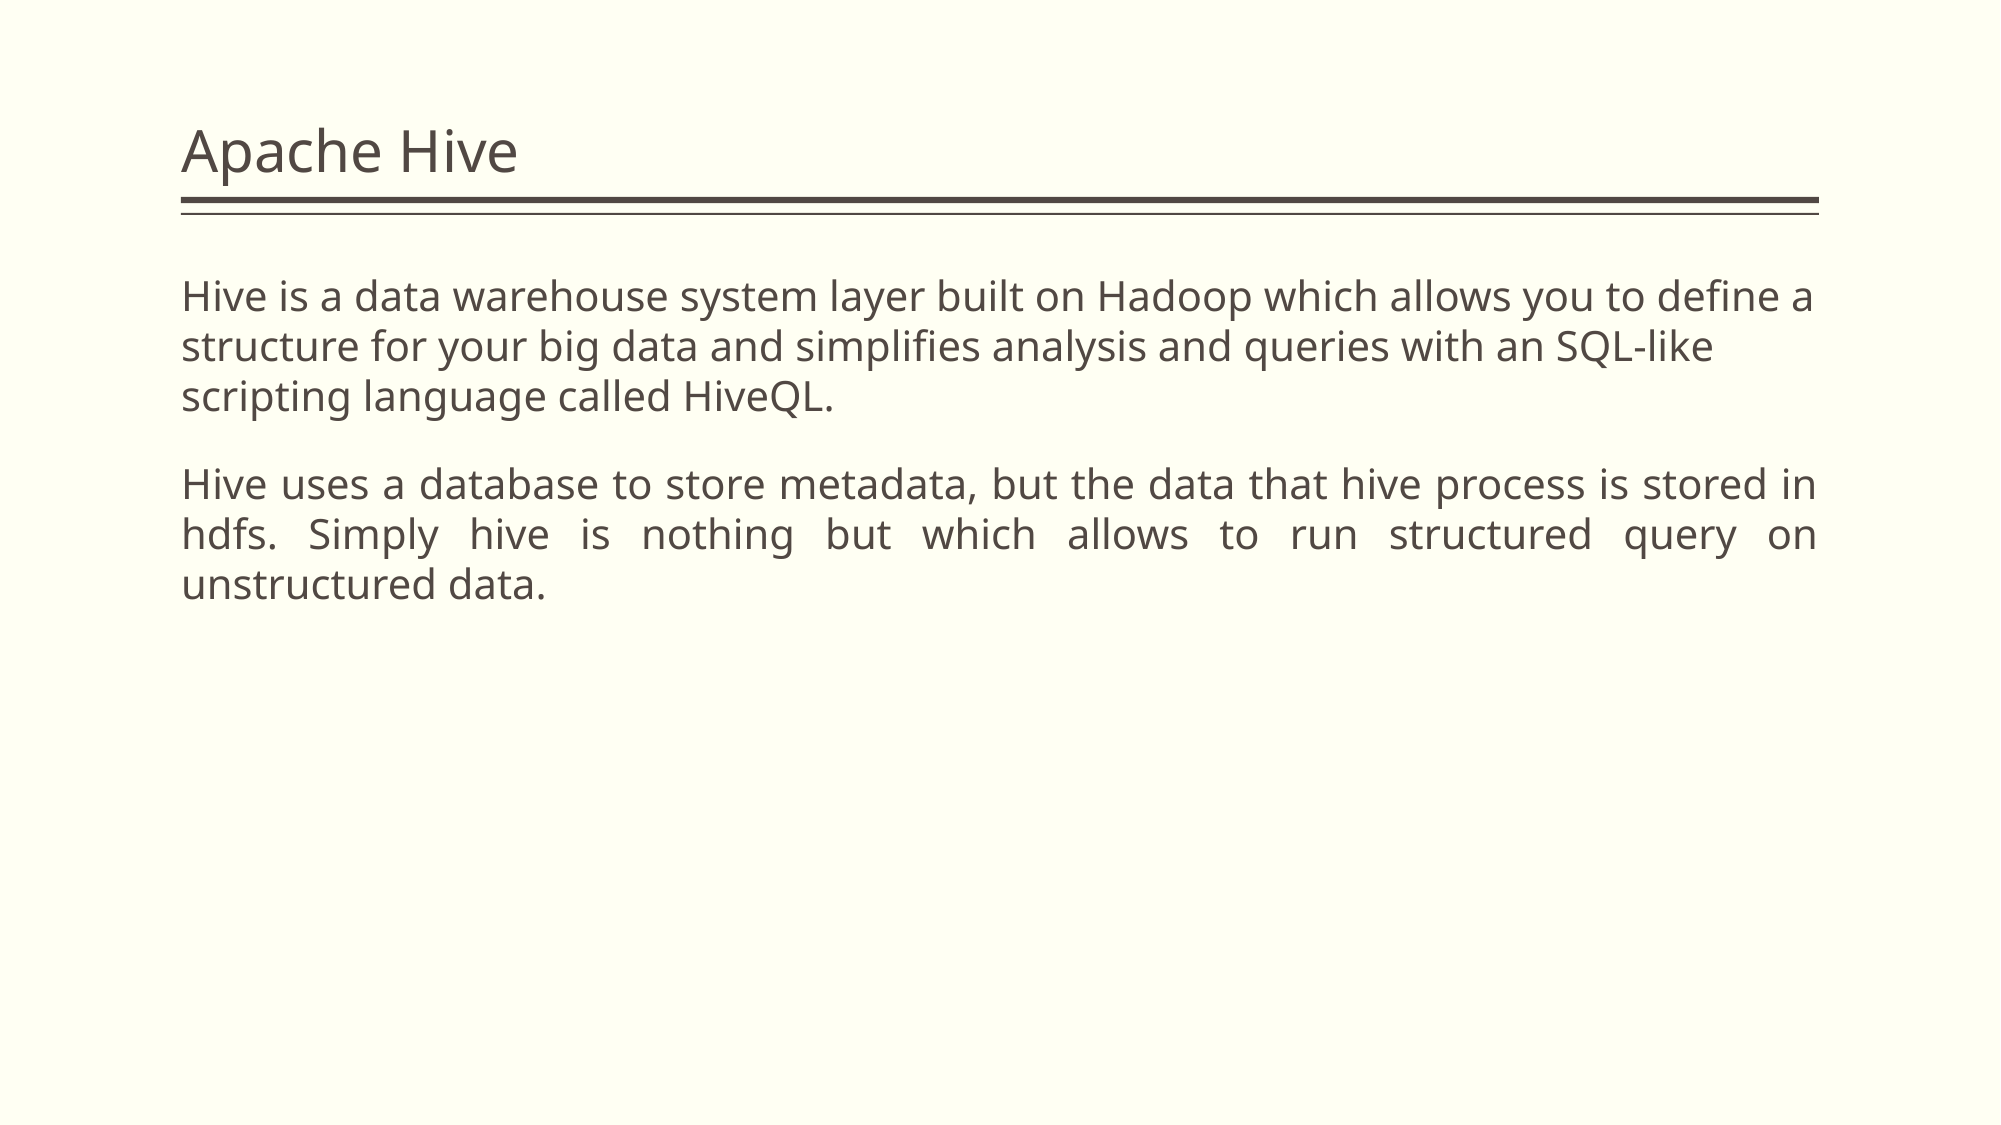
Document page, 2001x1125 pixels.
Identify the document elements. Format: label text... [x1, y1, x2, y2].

title Apache Hive [181, 12, 1819, 193]
list Hive is a data warehouse system layer built on Hadoop which allows you to define a structure for your big data and simplifies analysis and queries with an SQL-like scripting language called HiveQL. Hive uses a database to store metadata, but the data that hive process is stored in hdfs. Simply hive is nothing but which allows to run structured query on unstructured data. [181, 262, 1819, 1013]
